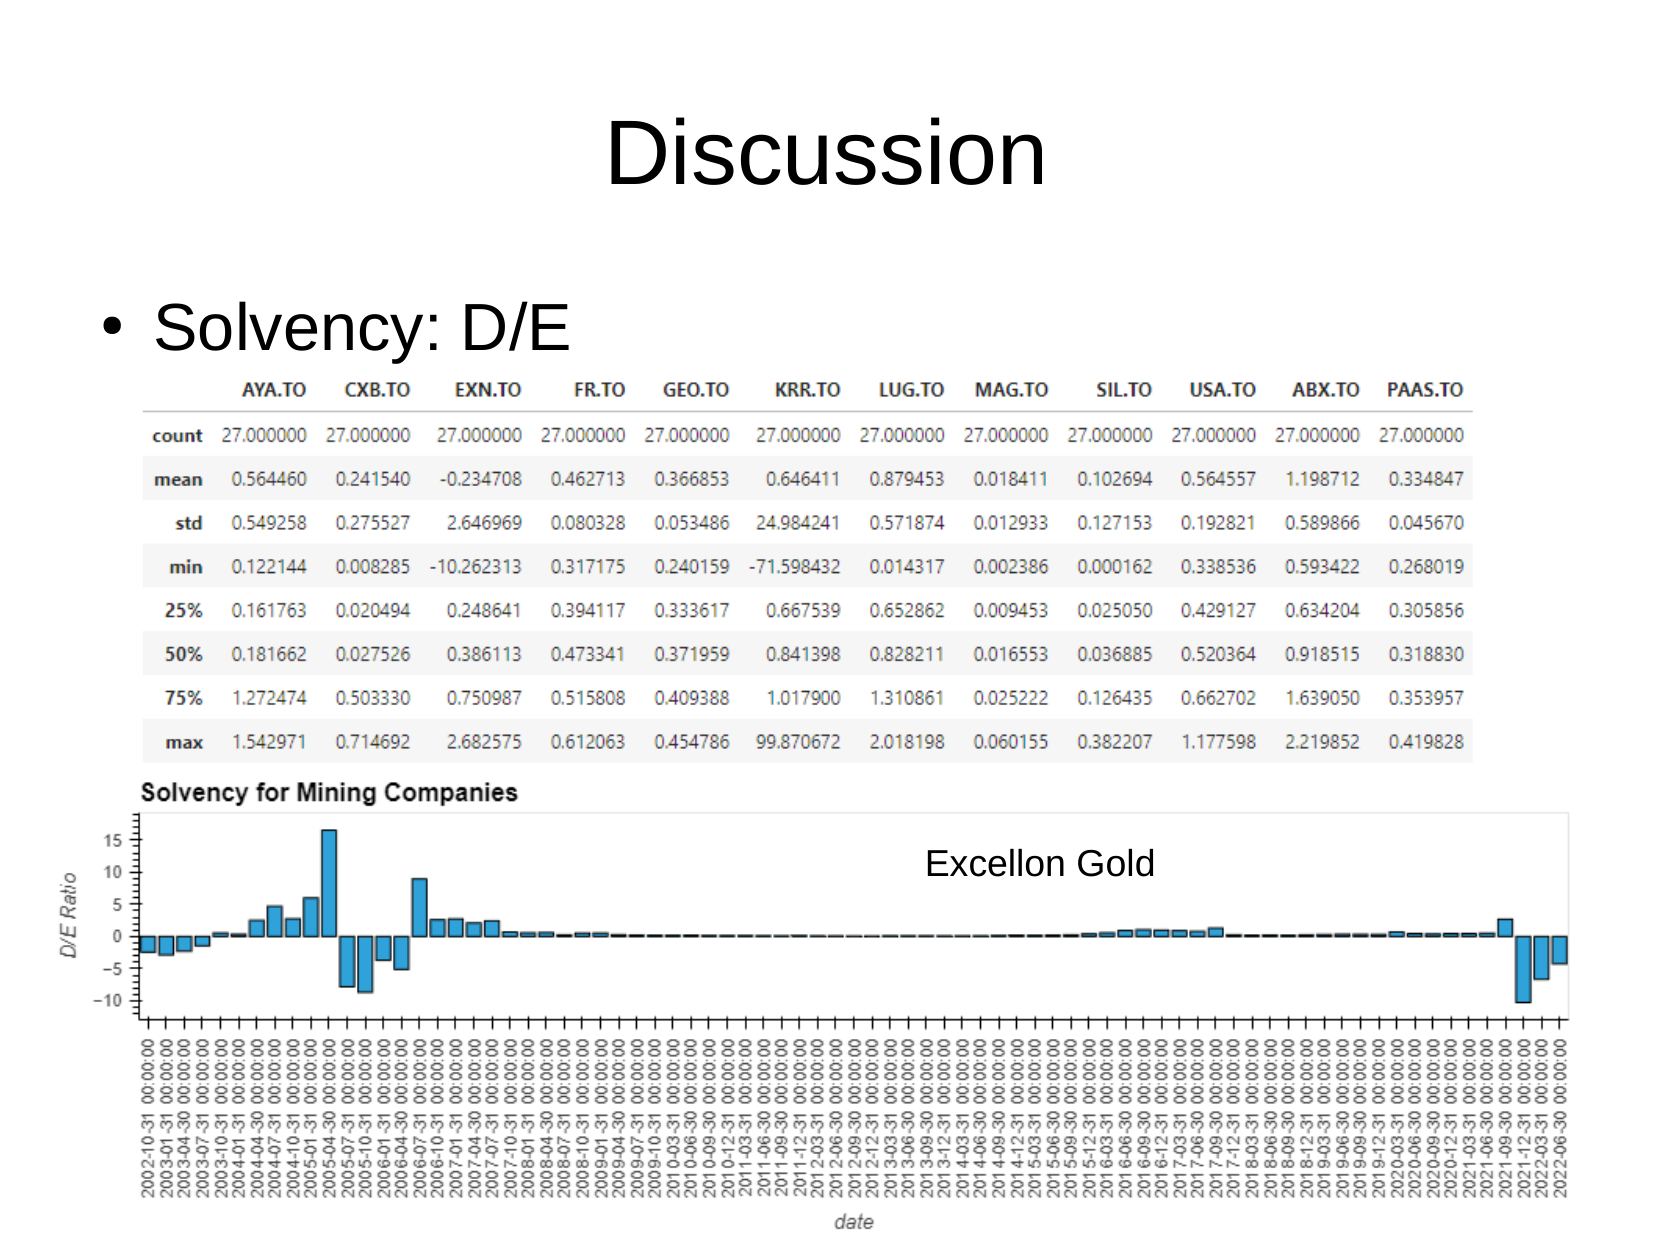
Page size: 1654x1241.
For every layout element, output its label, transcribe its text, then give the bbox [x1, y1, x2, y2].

picture [51, 767, 1615, 1237]
text_box Excellon Gold [910, 834, 1407, 892]
list Solvency: D/E [82, 290, 1571, 1109]
picture [129, 364, 1506, 777]
title Discussion [82, 49, 1571, 257]
